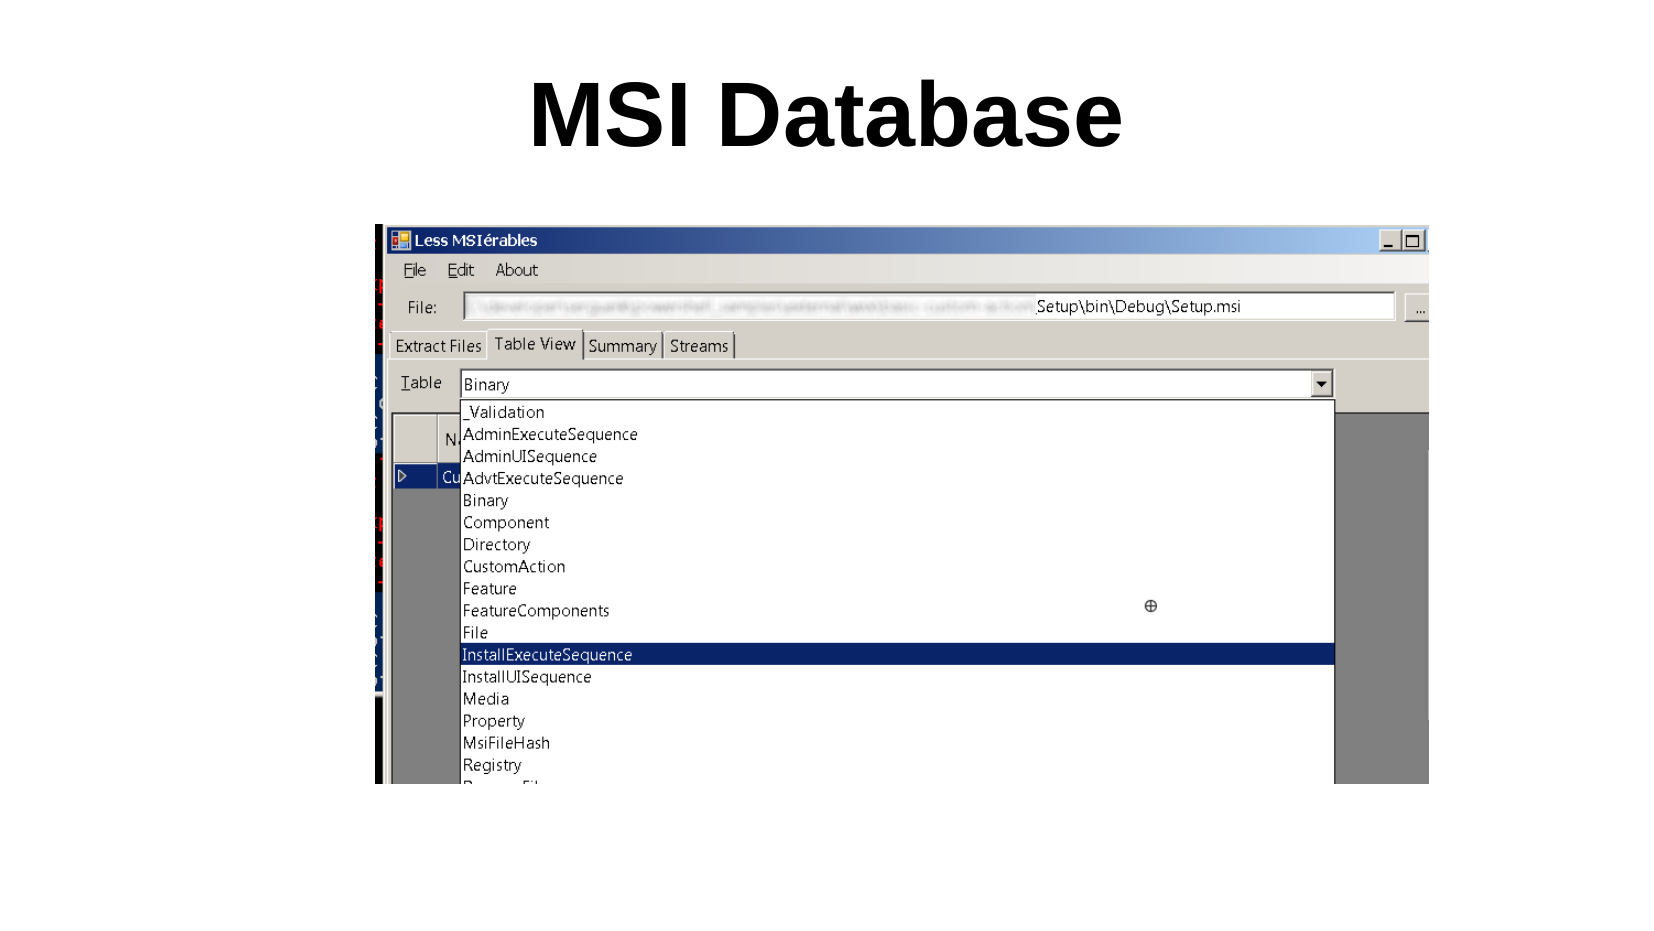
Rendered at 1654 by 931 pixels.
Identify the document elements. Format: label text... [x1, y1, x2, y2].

picture [375, 224, 1429, 784]
title MSI Database [82, 37, 1571, 193]
